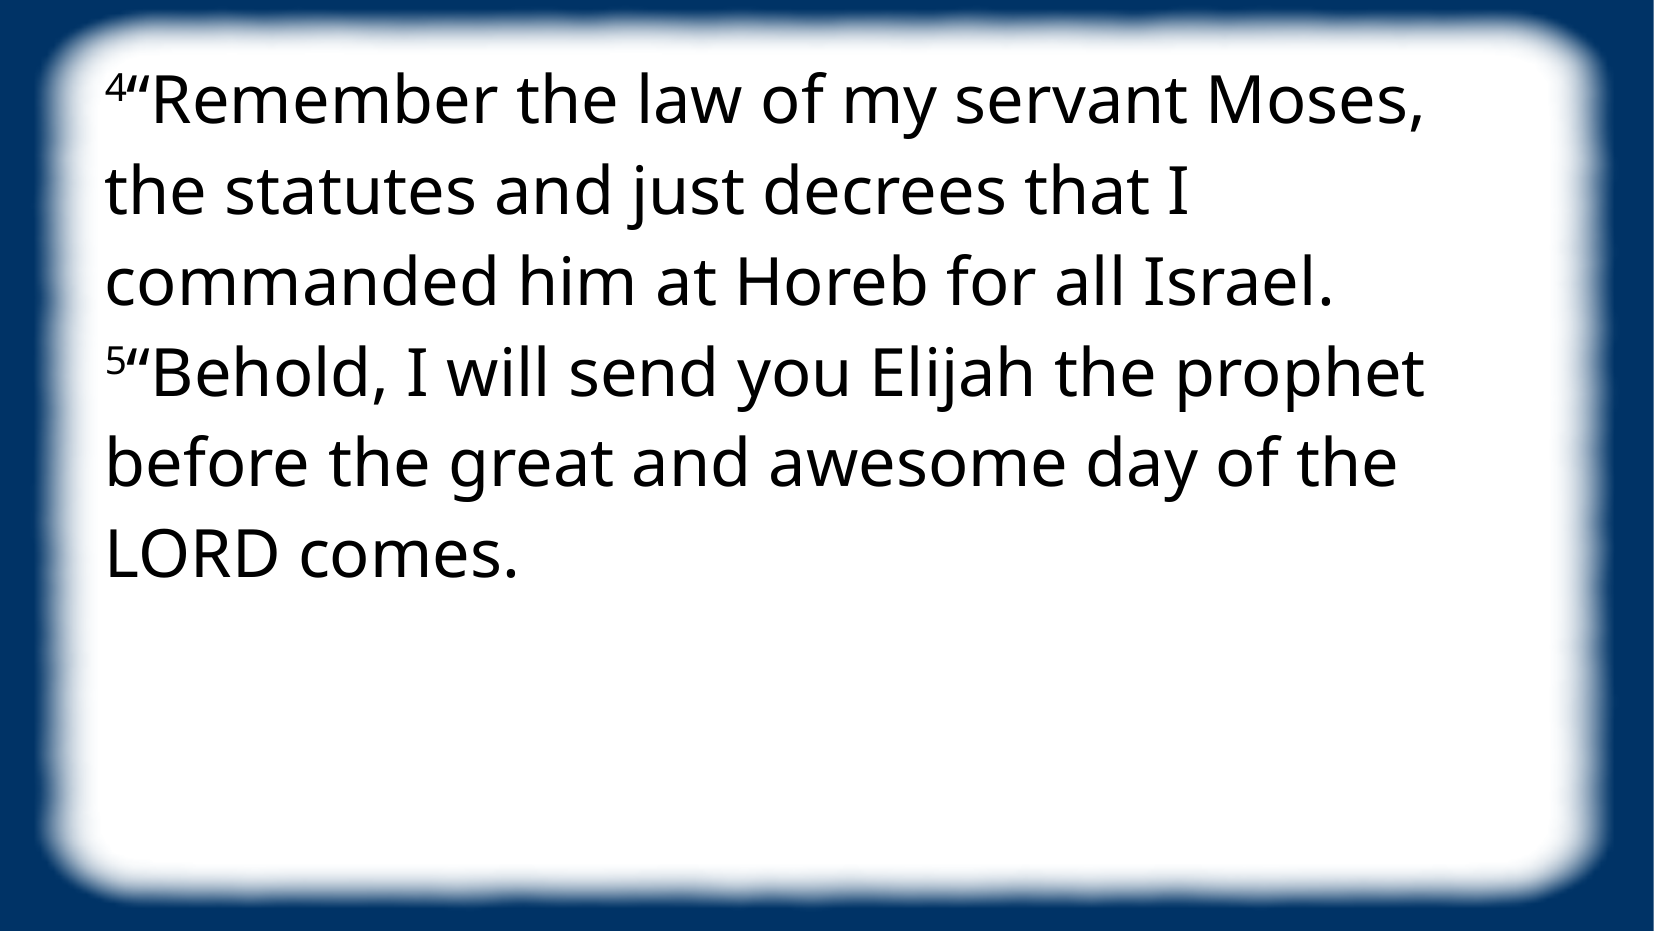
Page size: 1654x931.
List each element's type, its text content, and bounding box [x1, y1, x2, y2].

text_box 4“Remember the law of my servant Moses, the statutes and just decrees that I commanded him at Horeb for all Israel. 5“Behold, I will send you Elijah the prophet before the great and awesome day of the LORD comes. [90, 45, 1561, 593]
picture [0, 0, 1654, 931]
